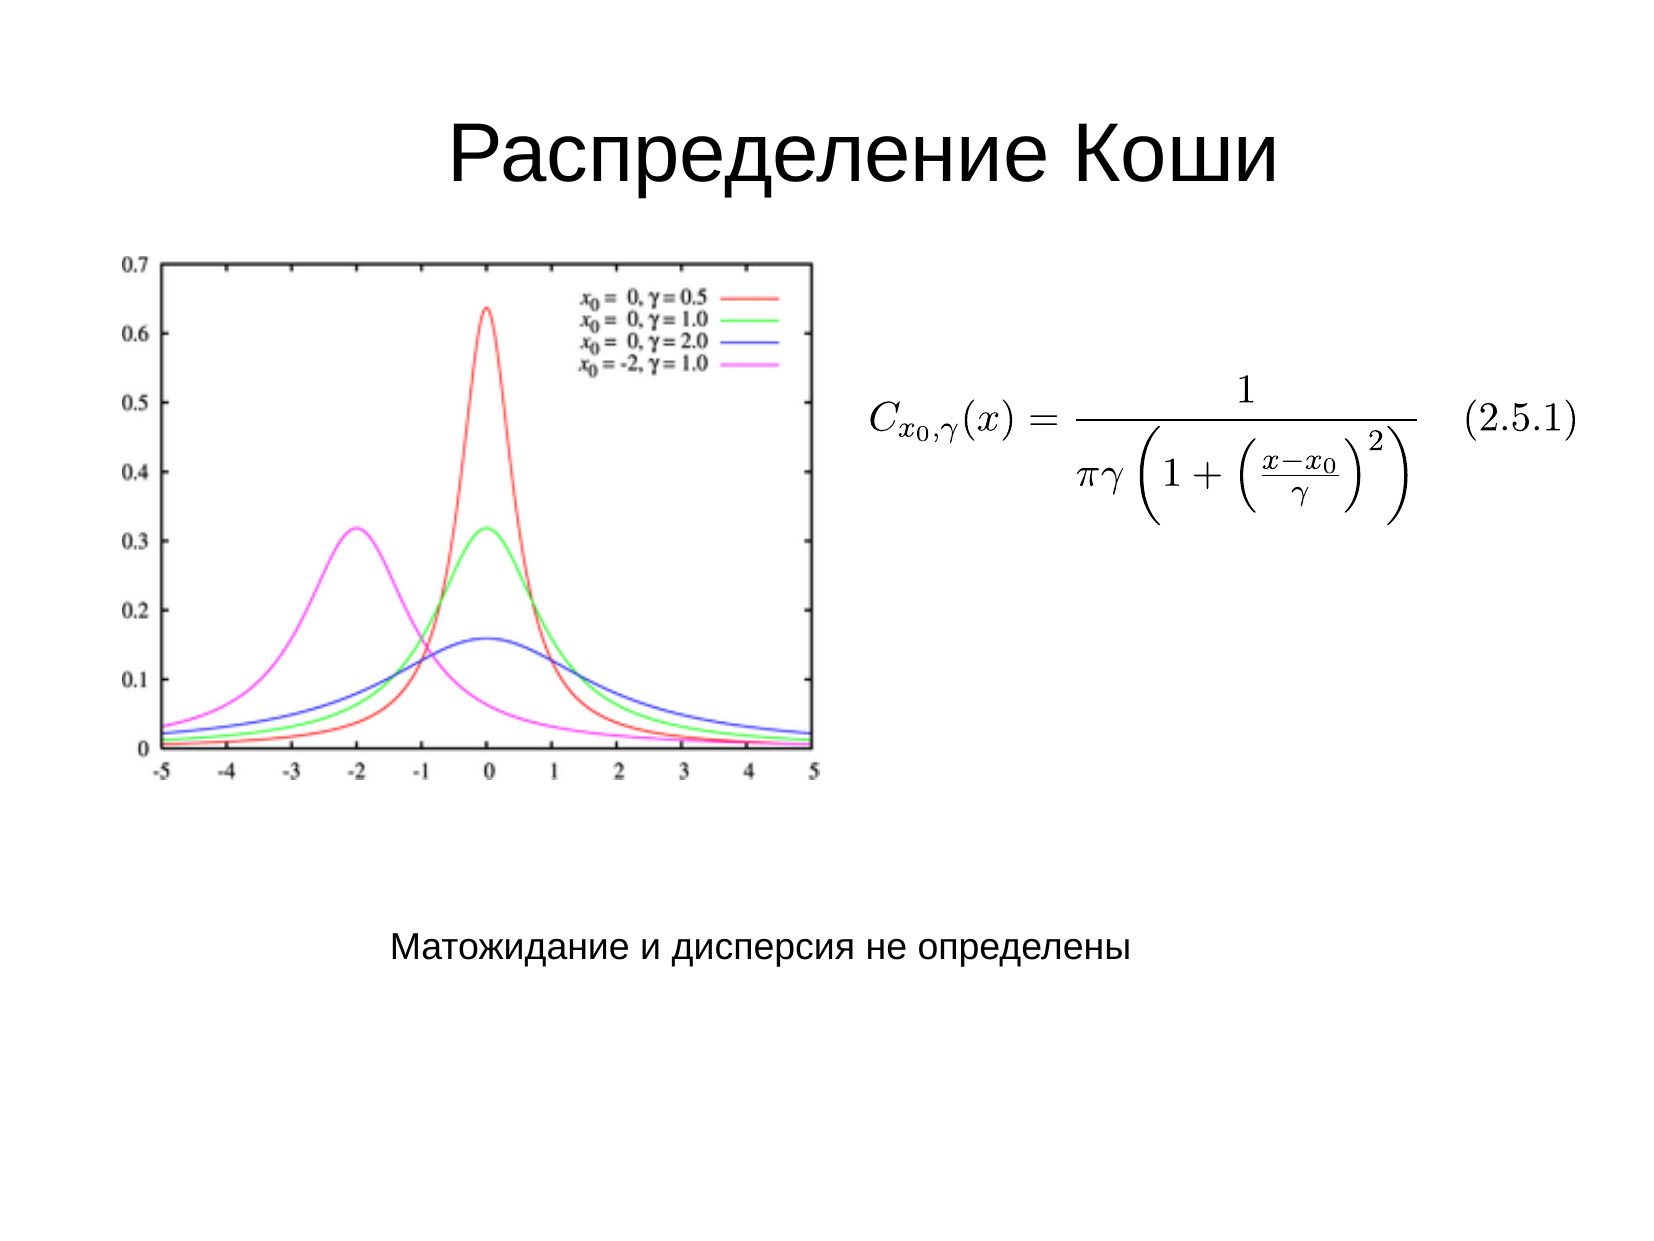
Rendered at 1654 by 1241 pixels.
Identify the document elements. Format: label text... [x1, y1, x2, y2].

text_box Матожидание и дисперсия не определены [375, 918, 1186, 976]
picture [868, 375, 1576, 526]
title Распределение Коши [82, 49, 1571, 257]
picture [122, 256, 820, 781]
